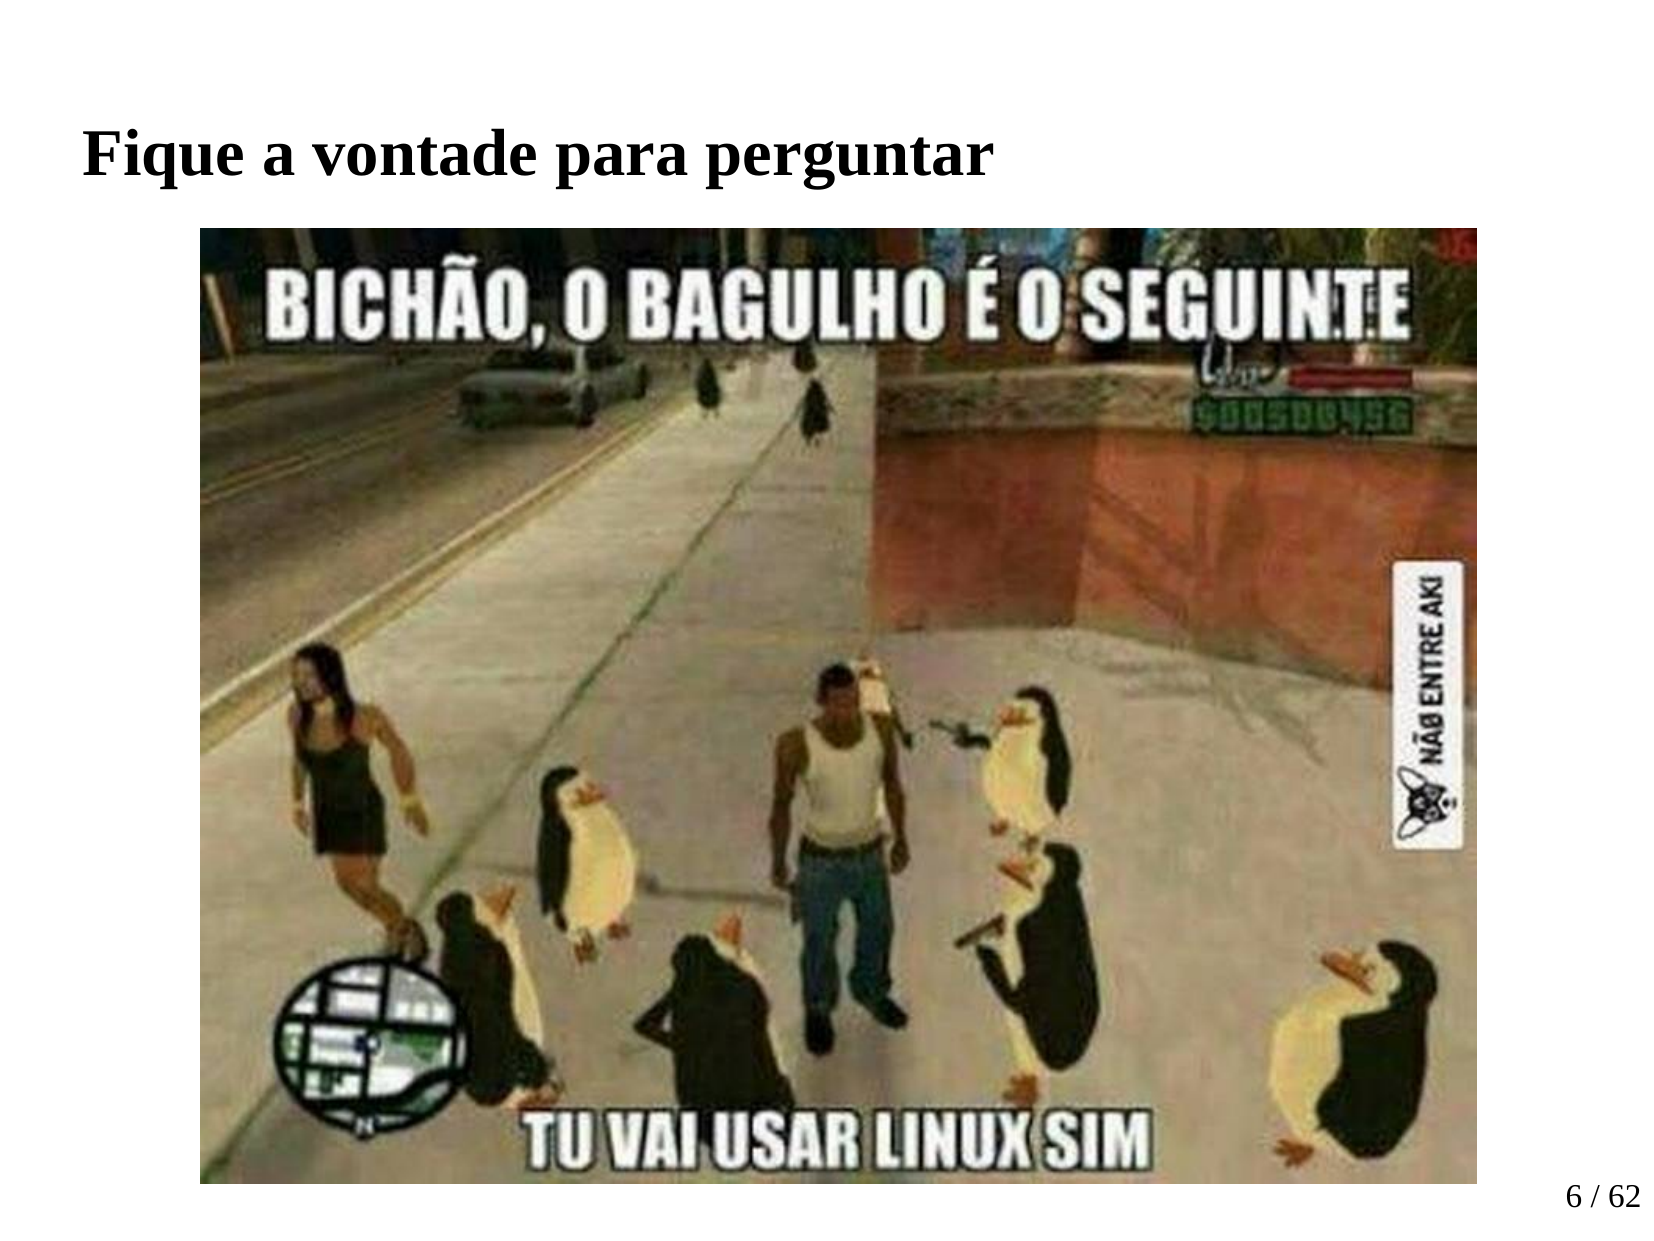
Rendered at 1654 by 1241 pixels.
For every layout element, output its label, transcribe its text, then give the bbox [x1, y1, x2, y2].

picture [200, 228, 1477, 1185]
title Fique a vontade para perguntar [82, 49, 1571, 257]
